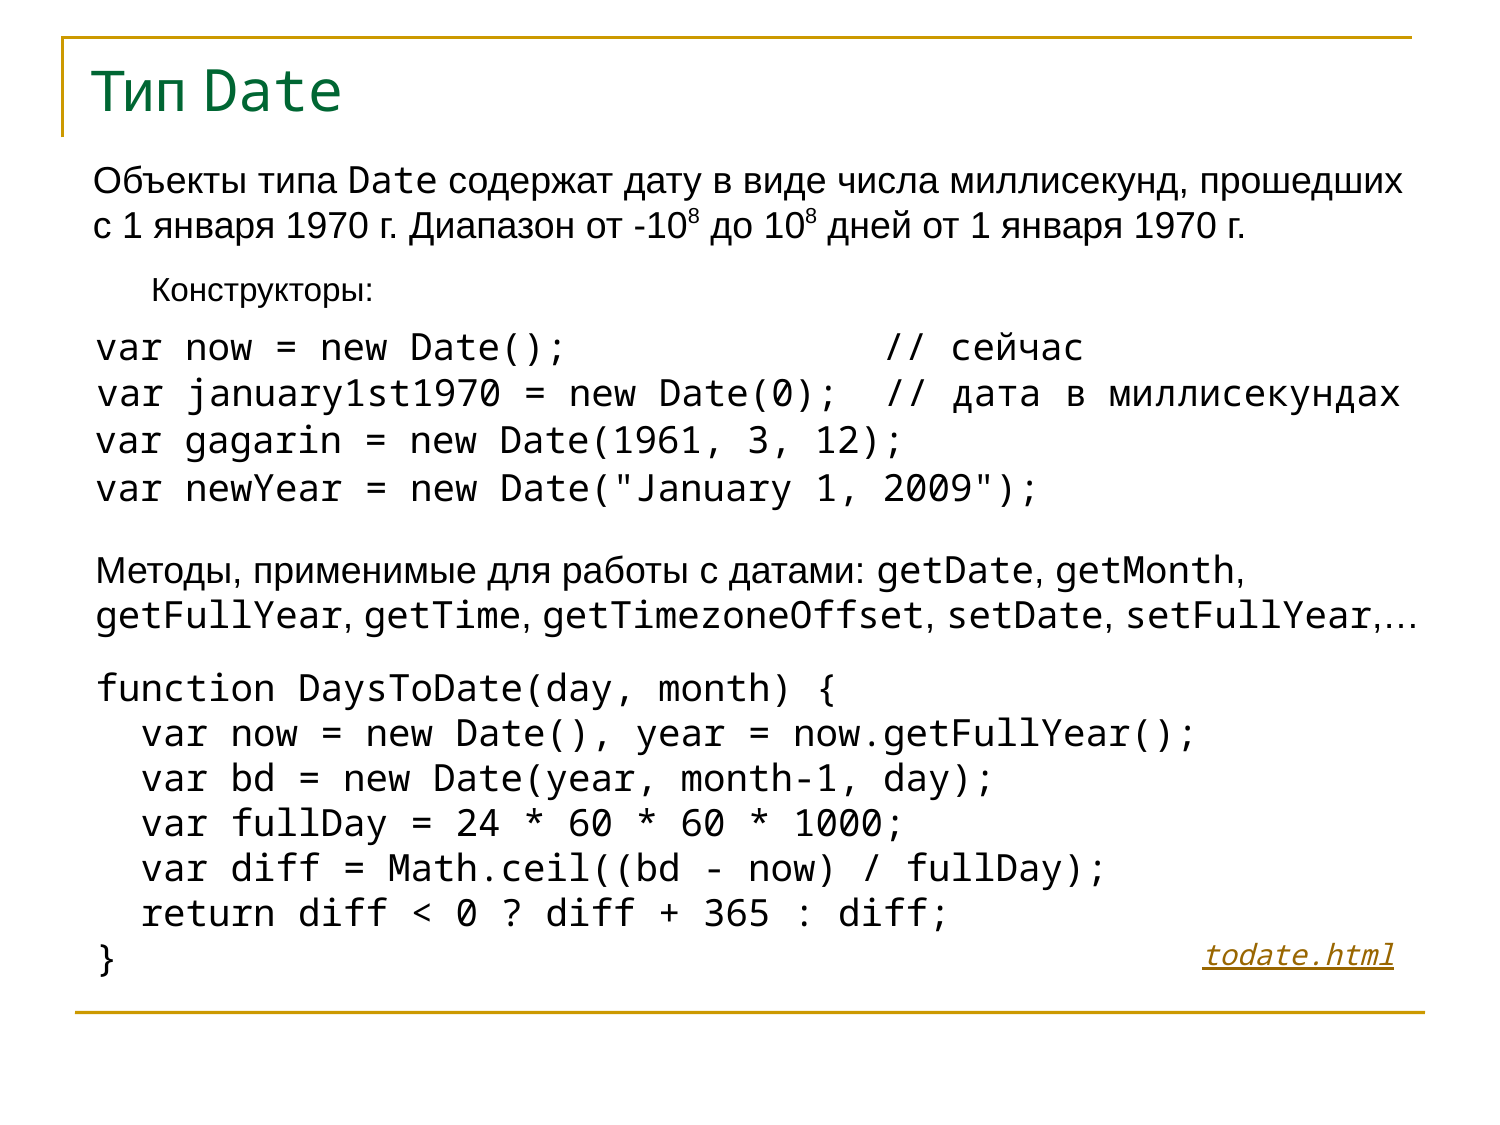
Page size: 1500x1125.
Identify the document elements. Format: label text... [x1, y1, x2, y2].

text_box Методы, применимые для работы с датами: getDate, getMonth, getFullYear, getTime, getTimezoneOffset, setDate, setFullYear,… [80, 538, 1435, 644]
text_box var gagarin = new Date(1961, 3, 12); [79, 408, 920, 469]
title Тип Date [75, 45, 1425, 138]
text_box var newYear = new Date("January 1, 2009"); [80, 456, 1055, 517]
text_box function DaysToDate(day, month) { var now = new Date(), year = now.getFullYear(); var bd = new Date(year, month-1, day); var fullDay = 24 * 60 * 60 * 1000; var diff = Math.ceil((bd - now) / fullDay); return diff < 0 ? diff + 365 : diff; } [80, 656, 1214, 987]
text_box todate.html [1187, 928, 1410, 984]
text_box var now = new Date(); // сейчас [80, 315, 1101, 375]
text_box var january1st1970 = new Date(0); // дата в миллисекундах [81, 361, 1417, 422]
text_box Конструкторы: [136, 260, 389, 315]
text_box Объекты типа Date содержат дату в виде числа миллисекунд, прошедших с 1 января 1970 г. Диапазон от -108 до 108 дней от 1 января 1970 г. [78, 148, 1430, 254]
